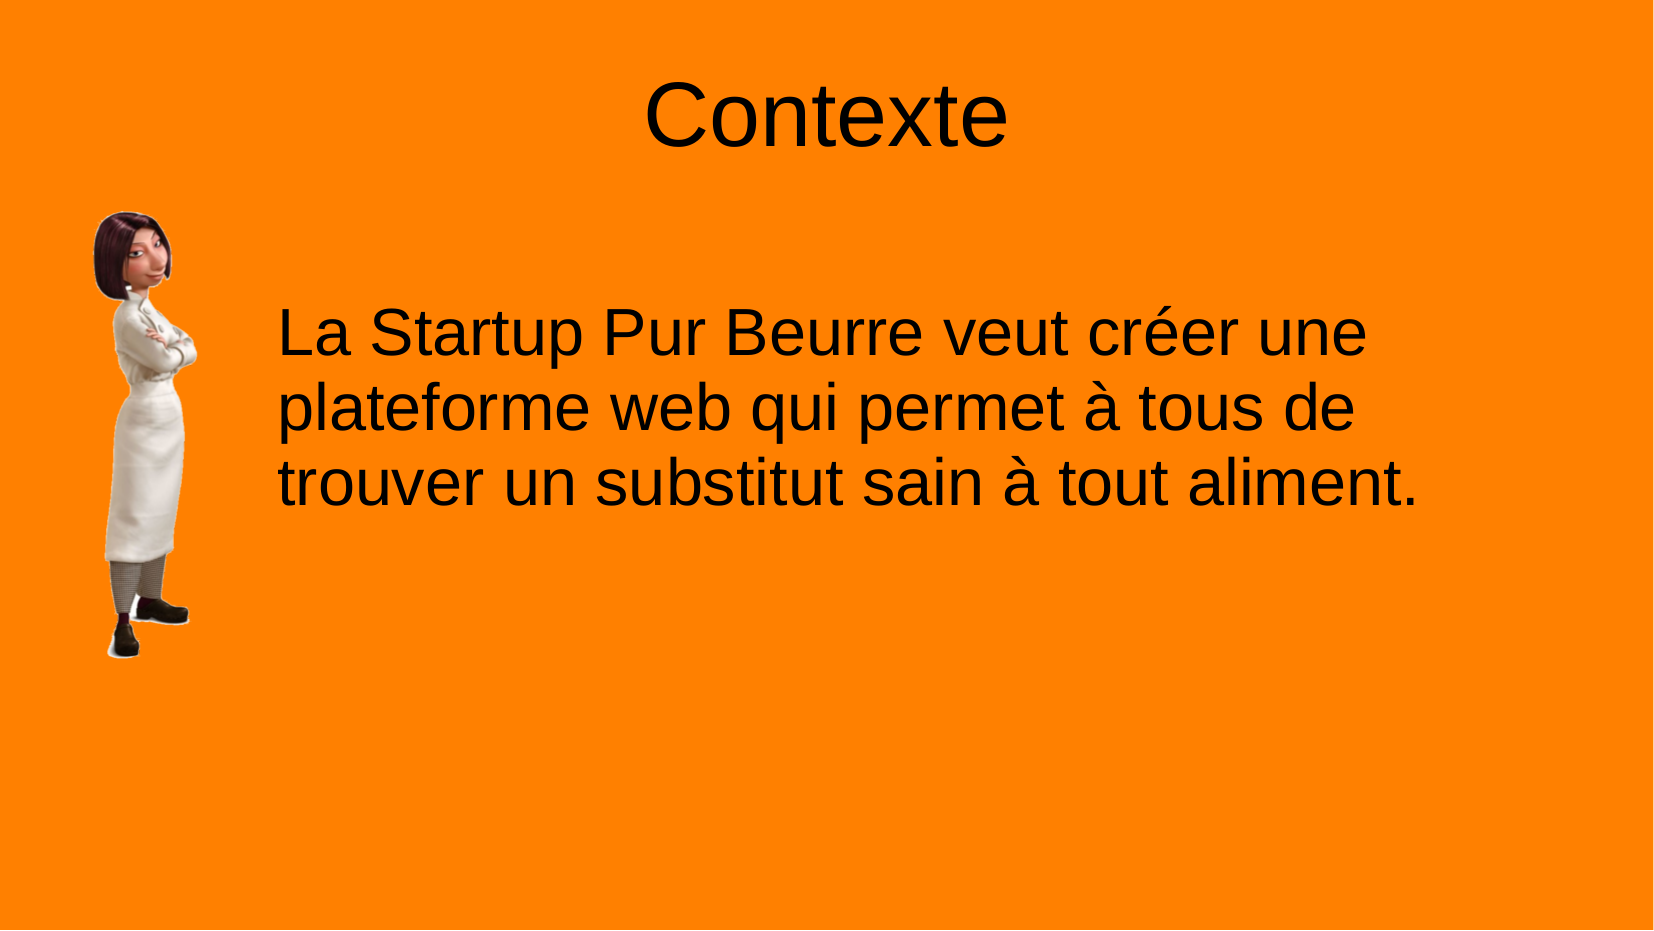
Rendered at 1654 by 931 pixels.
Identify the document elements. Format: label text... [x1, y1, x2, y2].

list La Startup Pur Beurre veut créer une plateforme web qui permet à tous de trouver un substitut sain à tout aliment. [206, 295, 1571, 758]
title Contexte [82, 12, 1571, 218]
picture [29, 177, 260, 677]
